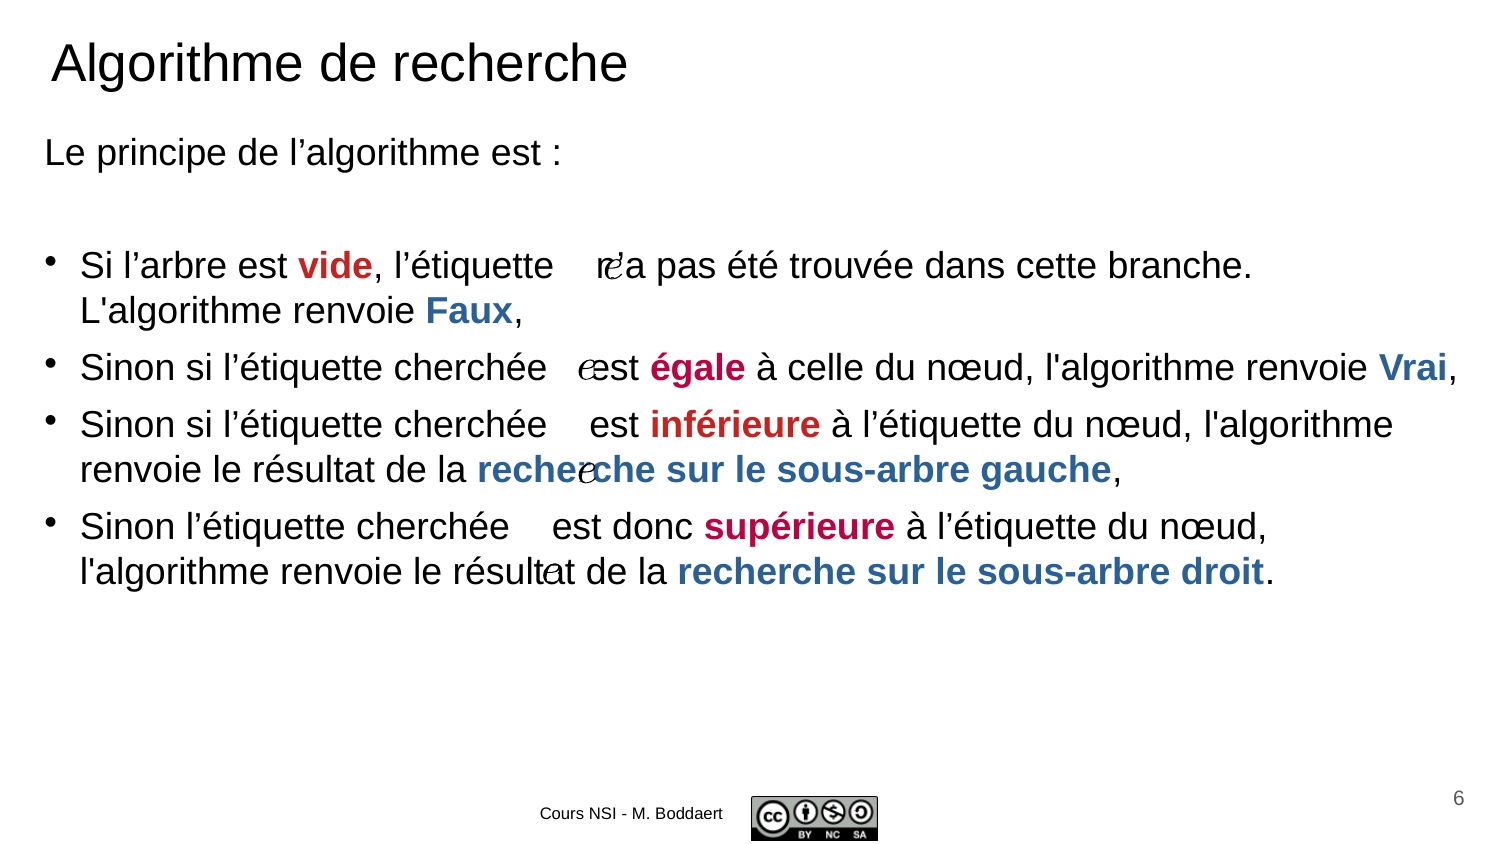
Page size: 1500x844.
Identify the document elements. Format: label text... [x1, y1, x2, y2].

slide_number <numéro> [1389, 764, 1480, 830]
text_box [543, 563, 561, 584]
title Algorithme de recherche [51, 13, 1449, 108]
text_box Le principe de l’algorithme est : Si l’arbre est vide, l’étiquette n’a pas été trouvée dans cette branche. L'algorithme renvoie Faux, Sinon si l’étiquette cherchée est égale à celle du nœud, l'algorithme renvoie Vrai, Sinon si l’étiquette cherchée est inférieure à l’étiquette du nœud, l'algorithme renvoie le résultat de la recherche sur le sous-arbre gauche, Sinon l’étiquette cherchée est donc supérieure à l’étiquette du nœud, l'algorithme renvoie le résultat de la recherche sur le sous-arbre droit. [29, 120, 1477, 650]
text_box [604, 259, 623, 280]
picture [751, 796, 878, 841]
text_box [578, 359, 596, 380]
text_box [578, 462, 596, 484]
